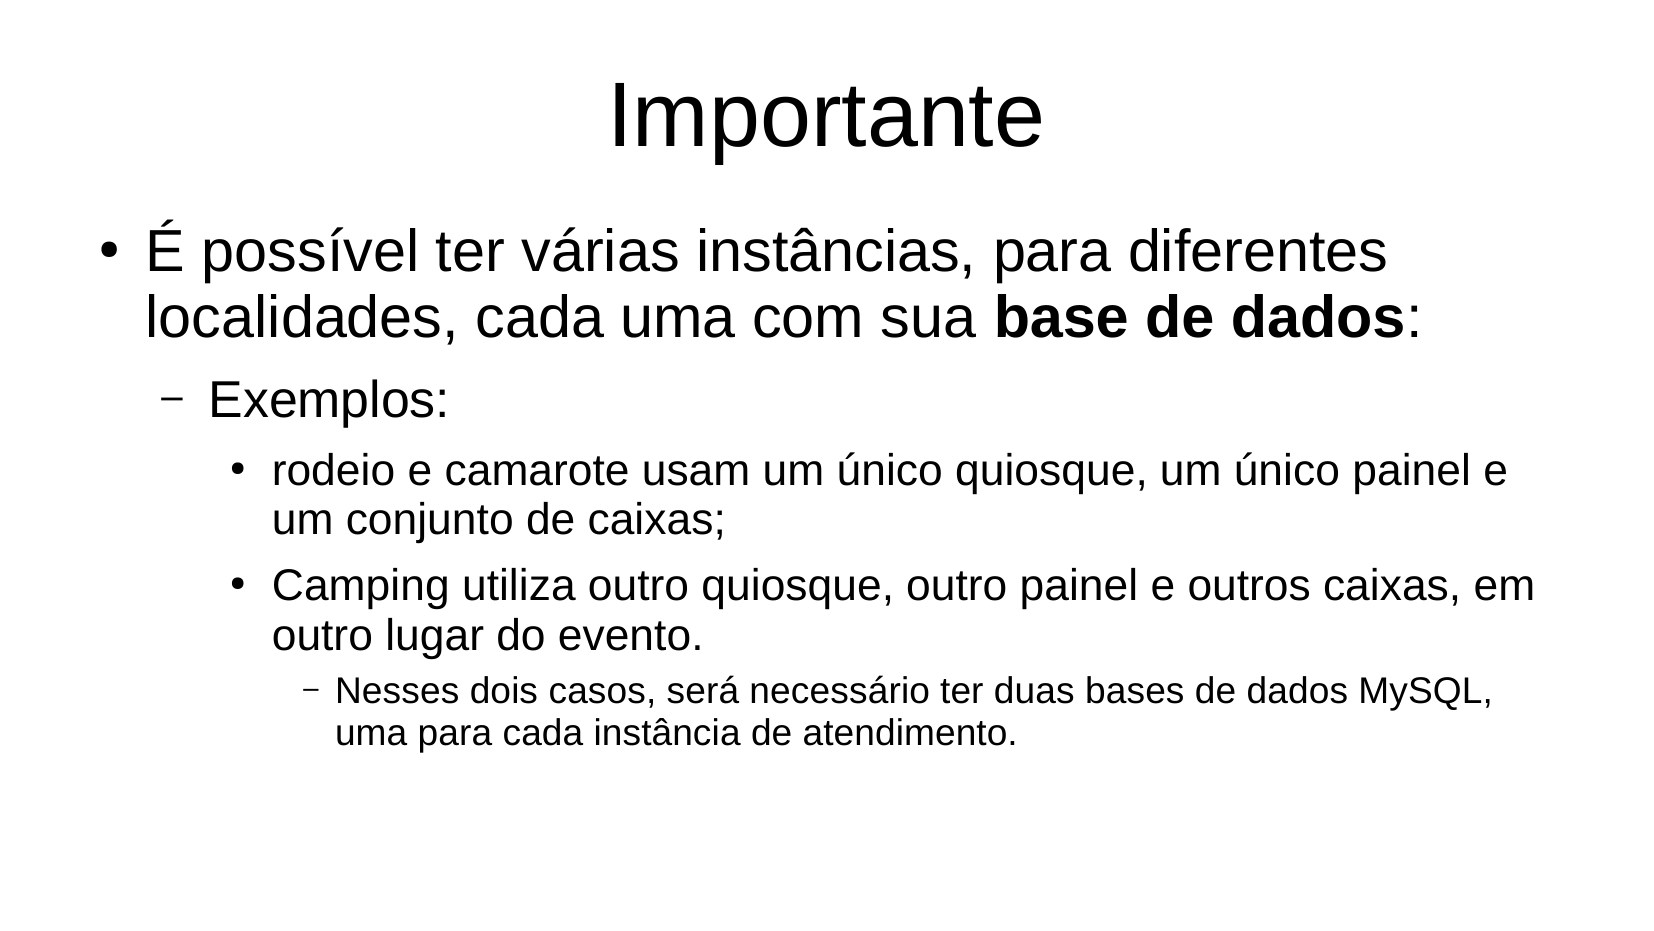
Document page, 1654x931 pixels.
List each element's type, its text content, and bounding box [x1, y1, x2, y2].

title Importante [82, 37, 1571, 193]
list É possível ter várias instâncias, para diferentes localidades, cada uma com sua base de dados: Exemplos: rodeio e camarote usam um único quiosque, um único painel e um conjunto de caixas; Camping utiliza outro quiosque, outro painel e outros caixas, em outro lugar do evento. Nesses dois casos, será necessário ter duas bases de dados MySQL, uma para cada instância de atendimento. [82, 217, 1571, 758]
